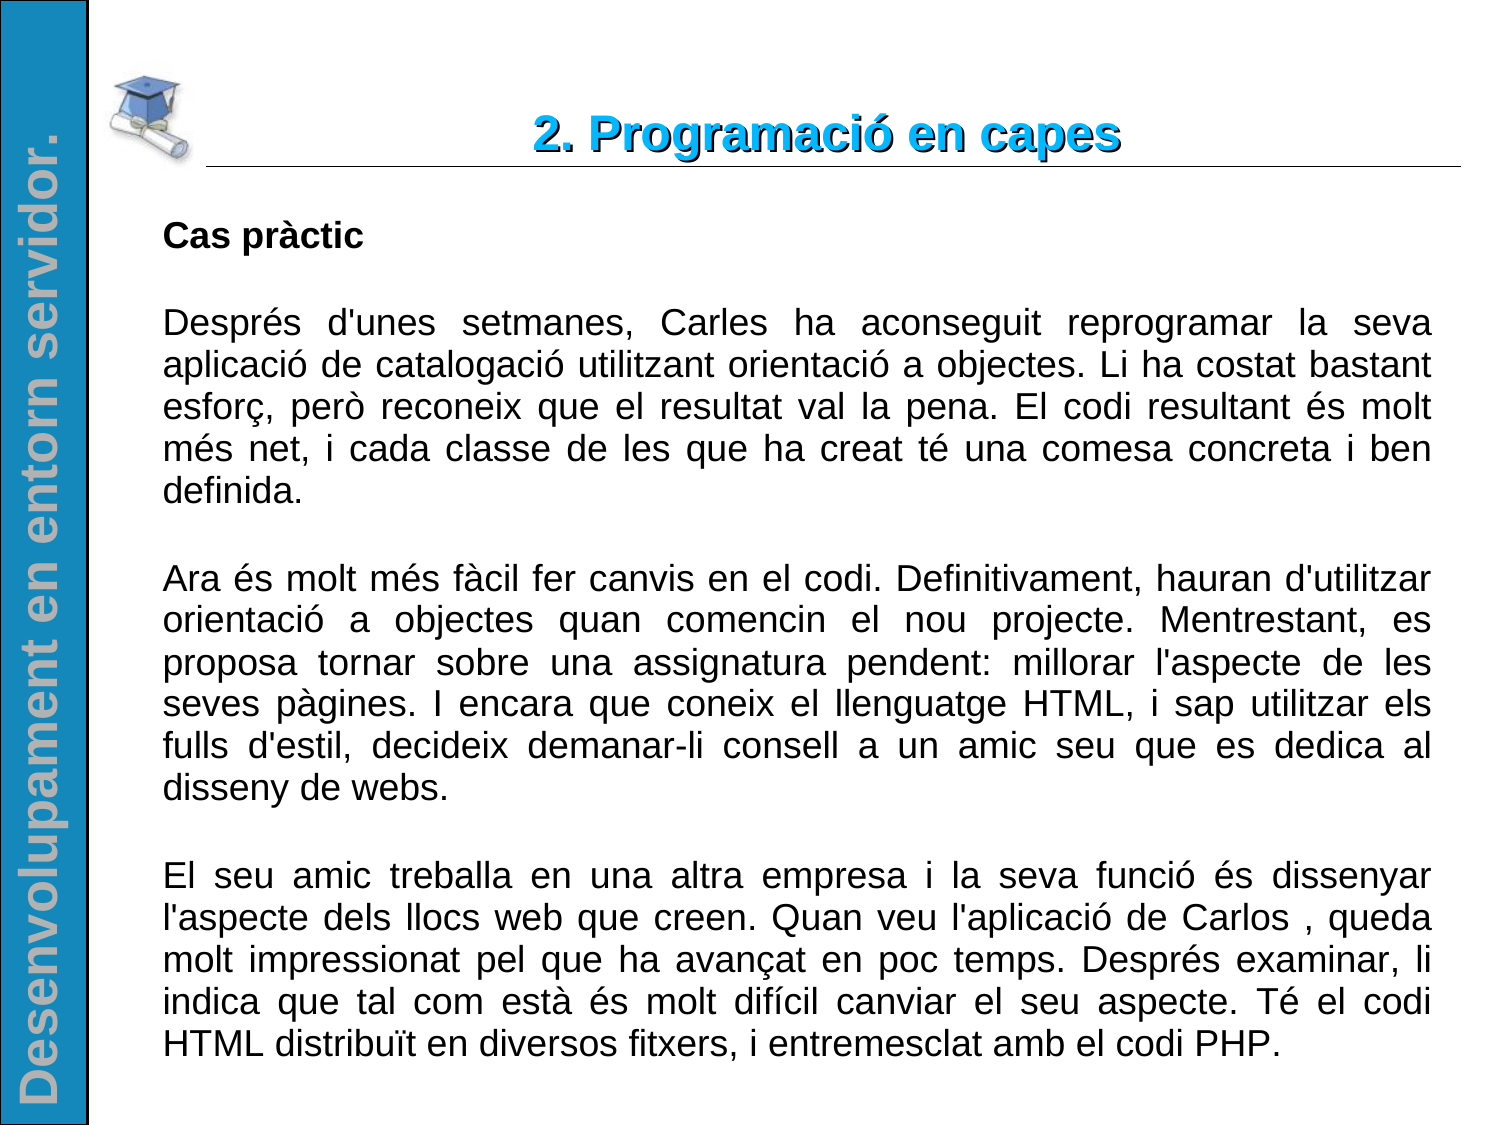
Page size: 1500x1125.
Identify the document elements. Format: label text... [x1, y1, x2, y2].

text_box Cas pràctic Després d'unes setmanes, Carles ha aconseguit reprogramar la seva aplicació de catalogació utilitzant orientació a objectes. Li ha costat bastant esforç, però reconeix que el resultat val la pena. El codi resultant és molt més net, i cada classe de les que ha creat té una comesa concreta i ben definida. Ara és molt més fàcil fer canvis en el codi. Definitivament, hauran d'utilitzar orientació a objectes quan comencin el nou projecte. Mentrestant, es proposa tornar sobre una assignatura pendent: millorar l'aspecte de les seves pàgines. I encara que coneix el llenguatge HTML, i sap utilitzar els fulls d'estil, decideix demanar-li consell a un amic seu que es dedica al disseny de webs. El seu amic treballa en una altra empresa i la seva funció és dissenyar l'aspecte dels llocs web que creen. Quan veu l'aplicació de Carlos , queda molt impressionat pel que ha avançat en poc temps. Després examinar, li indica que tal com està és molt difícil canviar el seu aspecte. Té el codi HTML distribuït en diversos fitxers, i entremesclat amb el codi PHP. [147, 206, 1447, 1072]
picture [93, 61, 206, 174]
title 2. Programació en capes [206, 88, 1447, 178]
